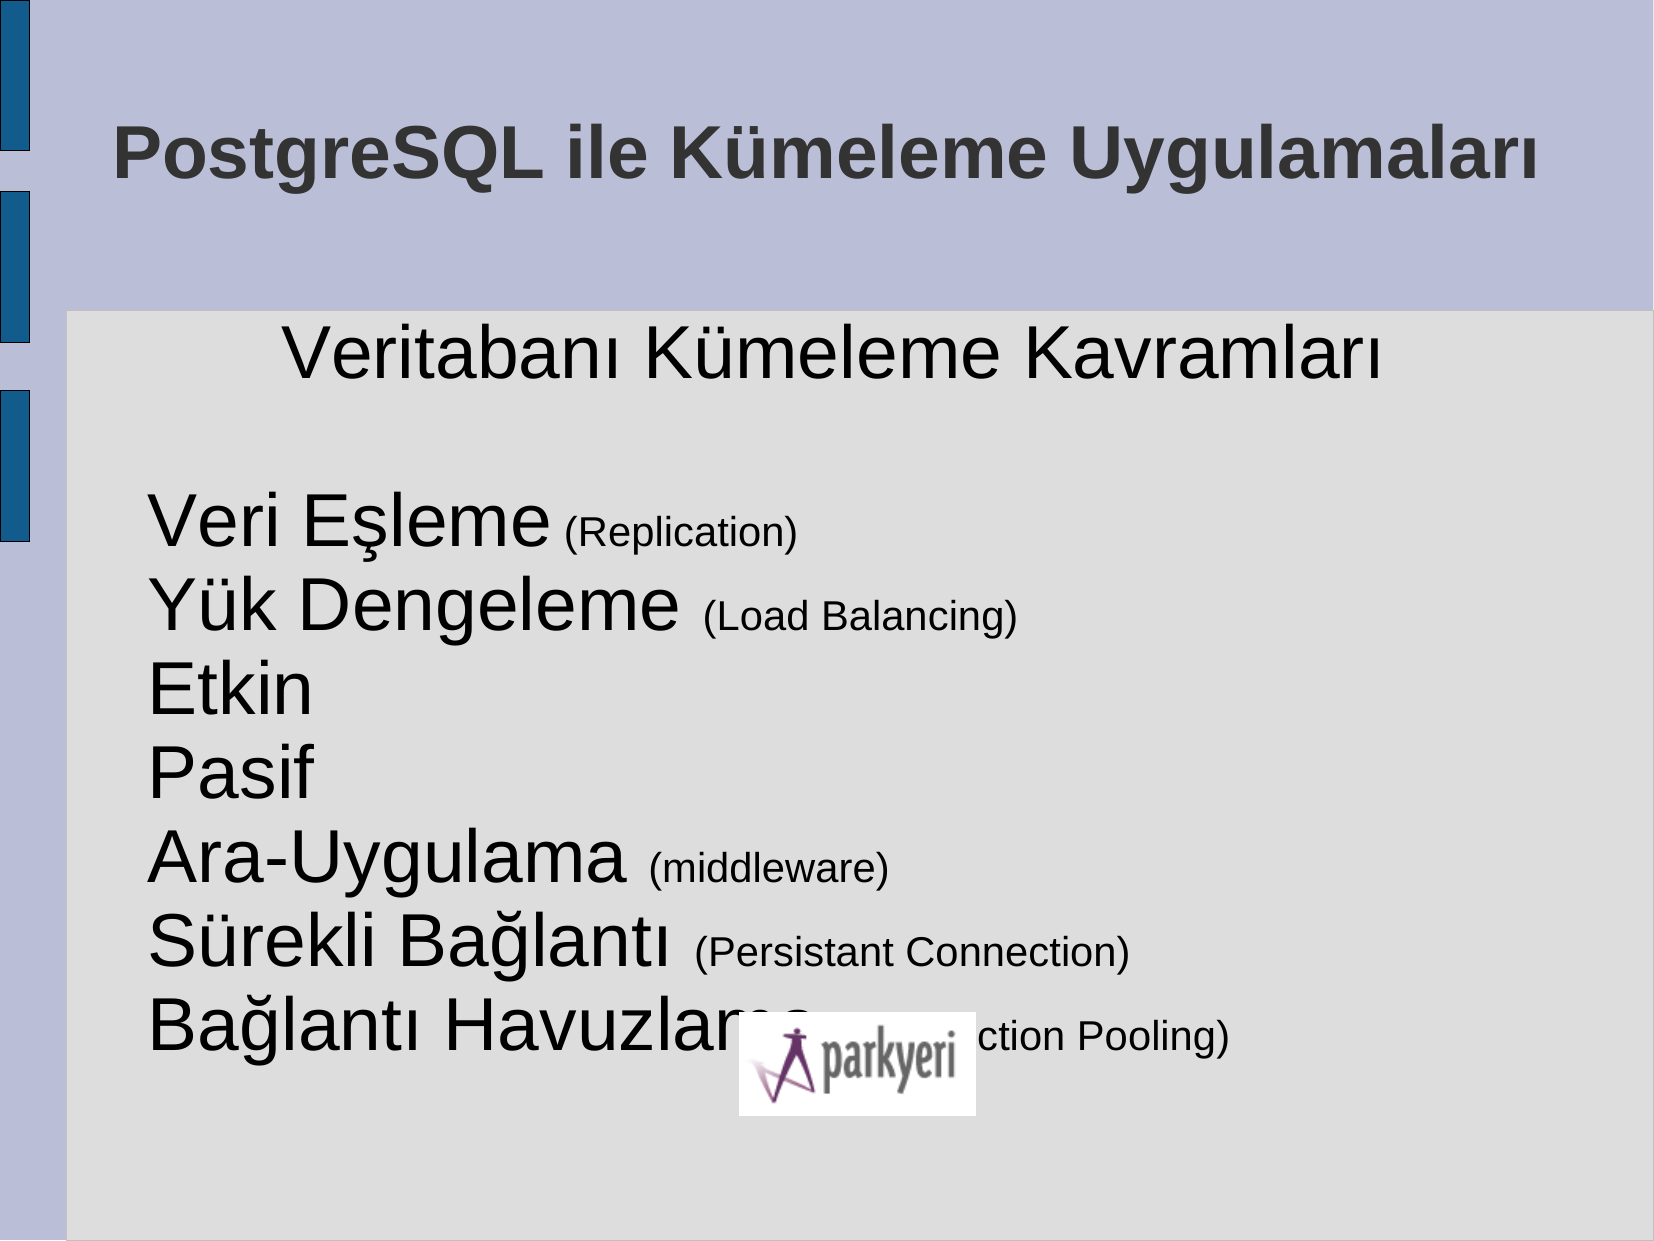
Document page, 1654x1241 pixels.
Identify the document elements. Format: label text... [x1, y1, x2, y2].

title PostgreSQL ile Kümeleme Uygulamaları [82, 56, 1571, 250]
subtitle Veritabanı Kümeleme Kavramları Veri Eşleme (Replication) Yük Dengeleme (Load Balancing) Etkin Pasif Ara-Uygulama (middleware) Sürekli Bağlantı (Persistant Connection) Bağlantı Havuzlama (Connection Pooling) [112, 270, 1576, 1023]
picture [739, 1012, 976, 1116]
